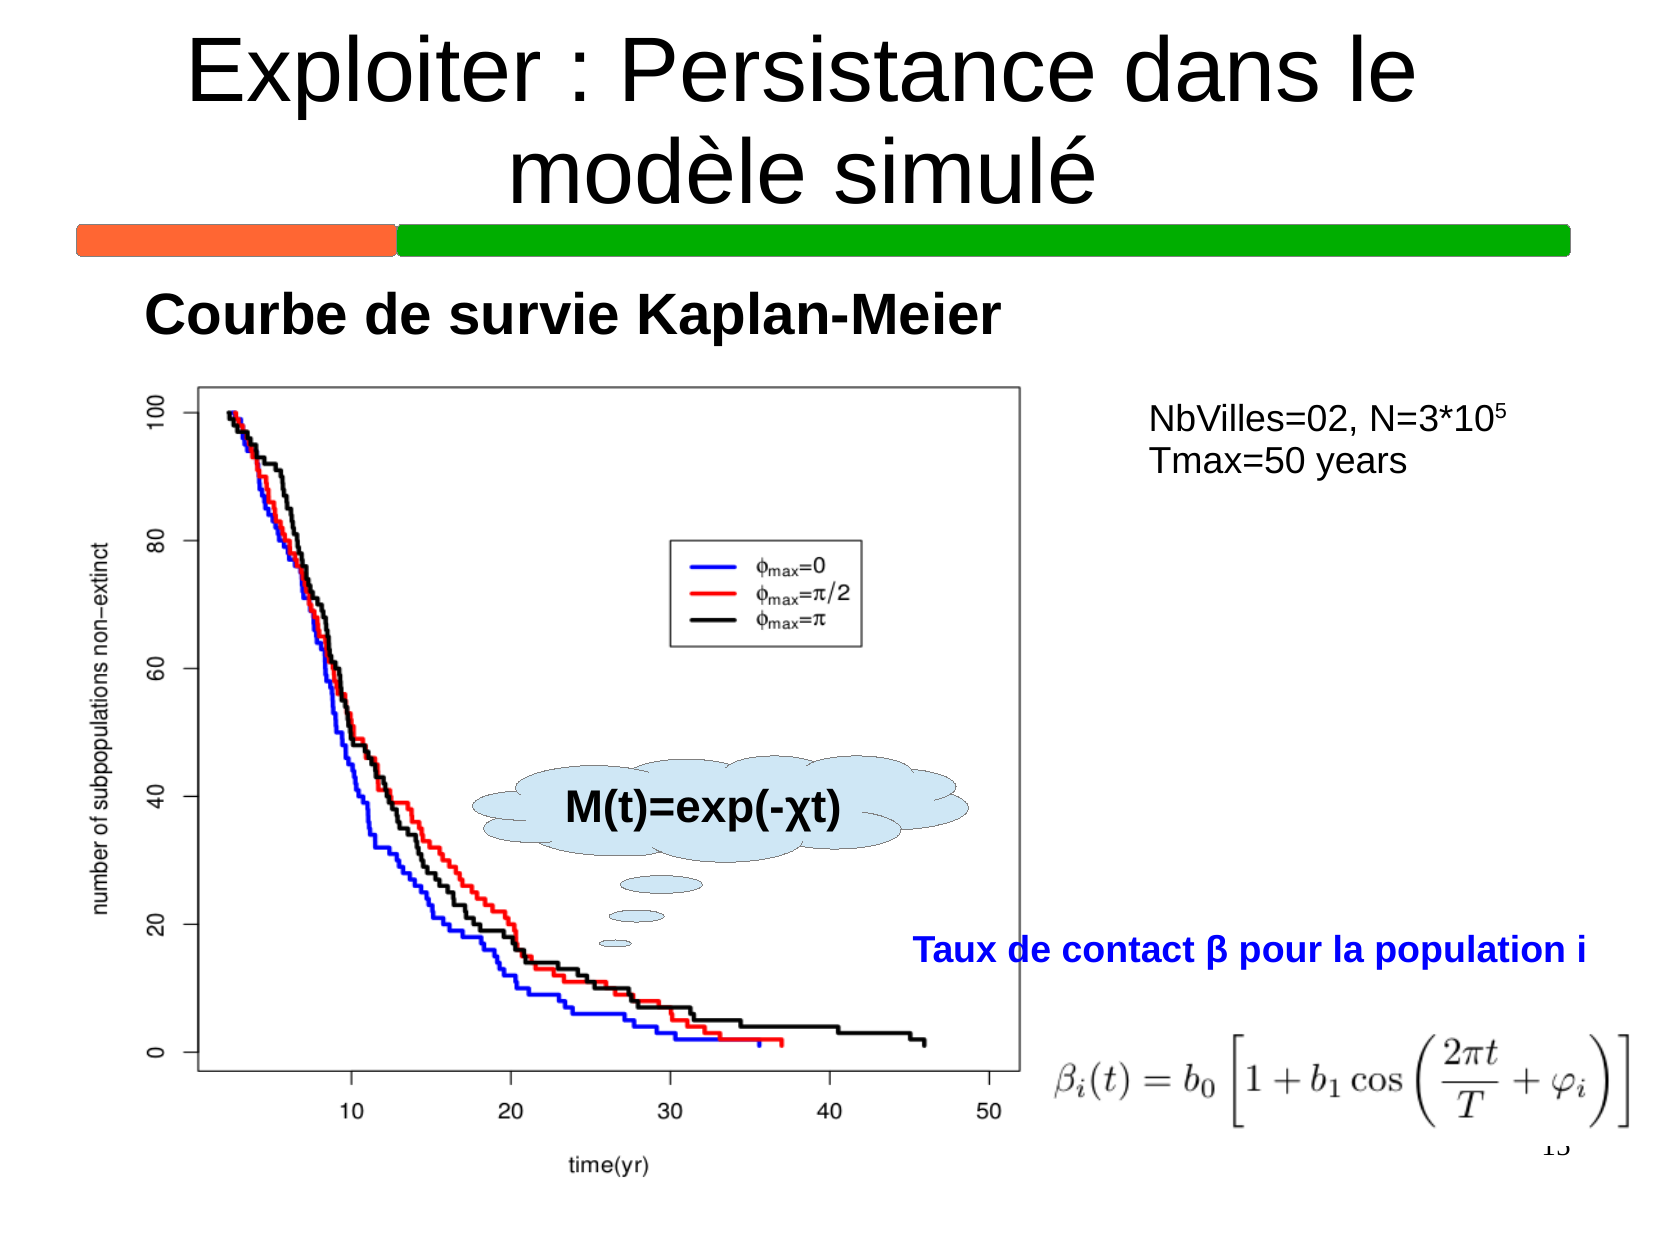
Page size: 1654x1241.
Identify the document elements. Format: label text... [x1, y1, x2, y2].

text_box M(t)=exp(-χt) [620, 875, 703, 894]
text_box M(t)=exp(-χt) [599, 939, 632, 947]
text_box Taux de contact β pour la population i [897, 921, 1604, 995]
text_box M(t)=exp(-χt) [472, 755, 969, 863]
text_box [76, 224, 1571, 257]
text_box Courbe de survie Kaplan-Meier [129, 274, 1099, 355]
picture [84, 366, 1651, 1189]
text_box M(t)=exp(-χt) [609, 910, 665, 923]
title Exploiter : Persistance dans le modèle simulé [59, 17, 1548, 225]
text_box NbVilles=02, N=3*105 Tmax=50 years [1133, 389, 1522, 490]
